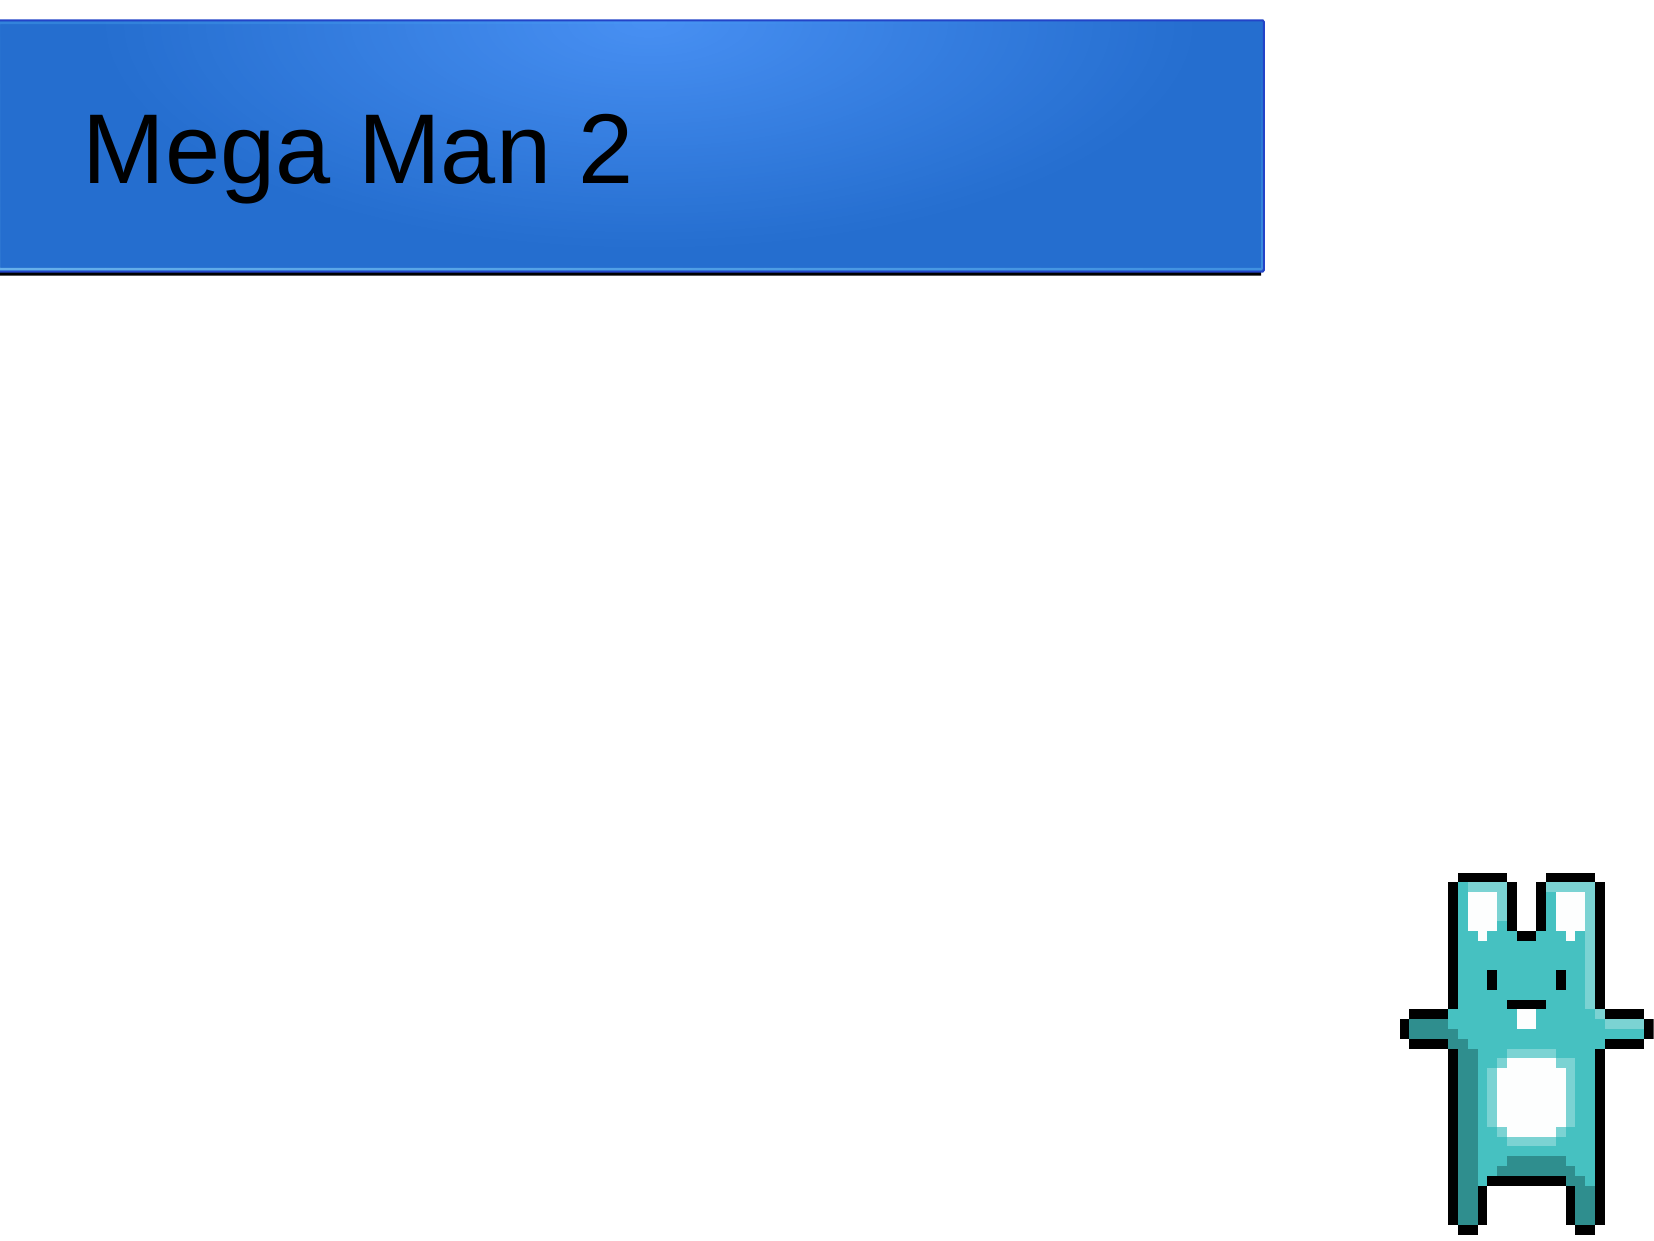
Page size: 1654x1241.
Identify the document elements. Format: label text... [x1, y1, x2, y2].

picture [1400, 873, 1654, 1235]
title Mega Man 2 [82, 47, 1235, 252]
